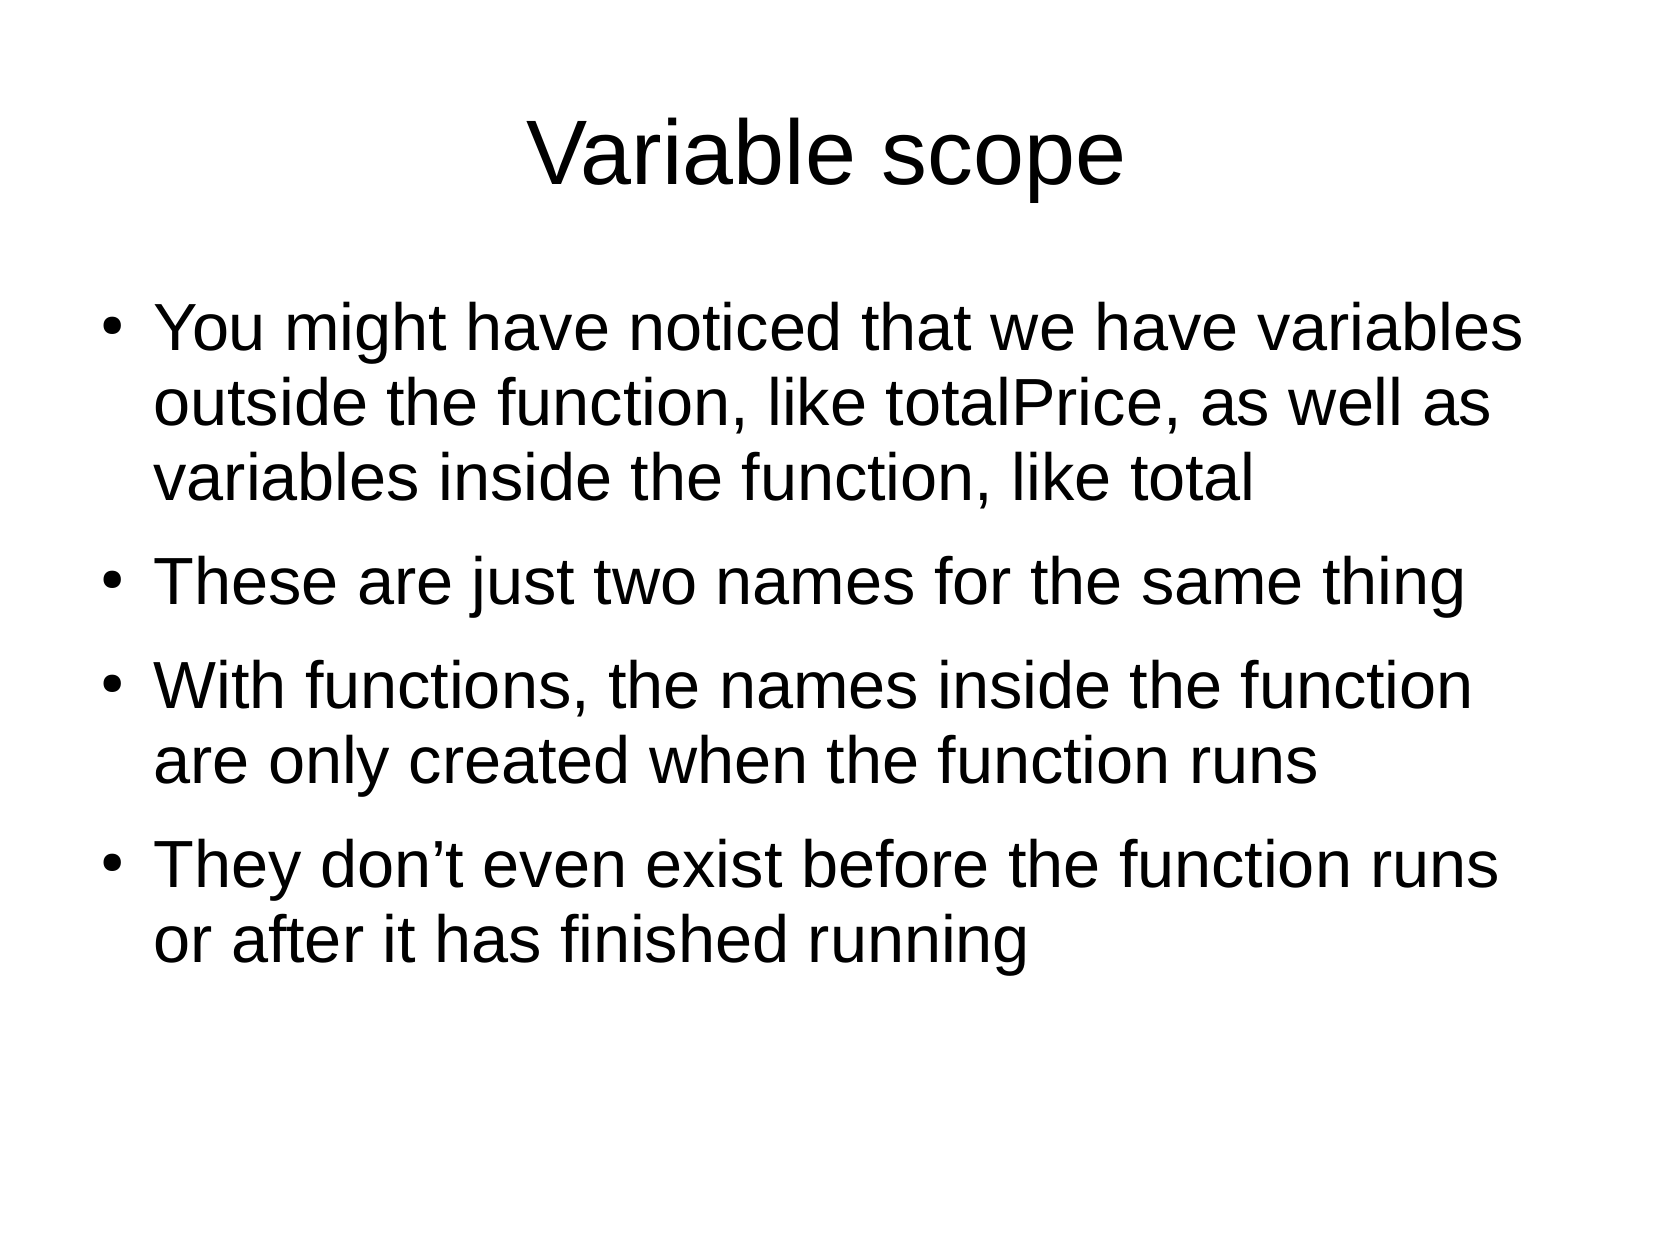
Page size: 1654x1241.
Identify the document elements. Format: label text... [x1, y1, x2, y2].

list You might have noticed that we have variables outside the function, like totalPrice, as well as variables inside the function, like total These are just two names for the same thing With functions, the names inside the function are only created when the function runs They don’t even exist before the function runs or after it has finished running [82, 290, 1571, 1082]
title Variable scope [82, 49, 1571, 257]
